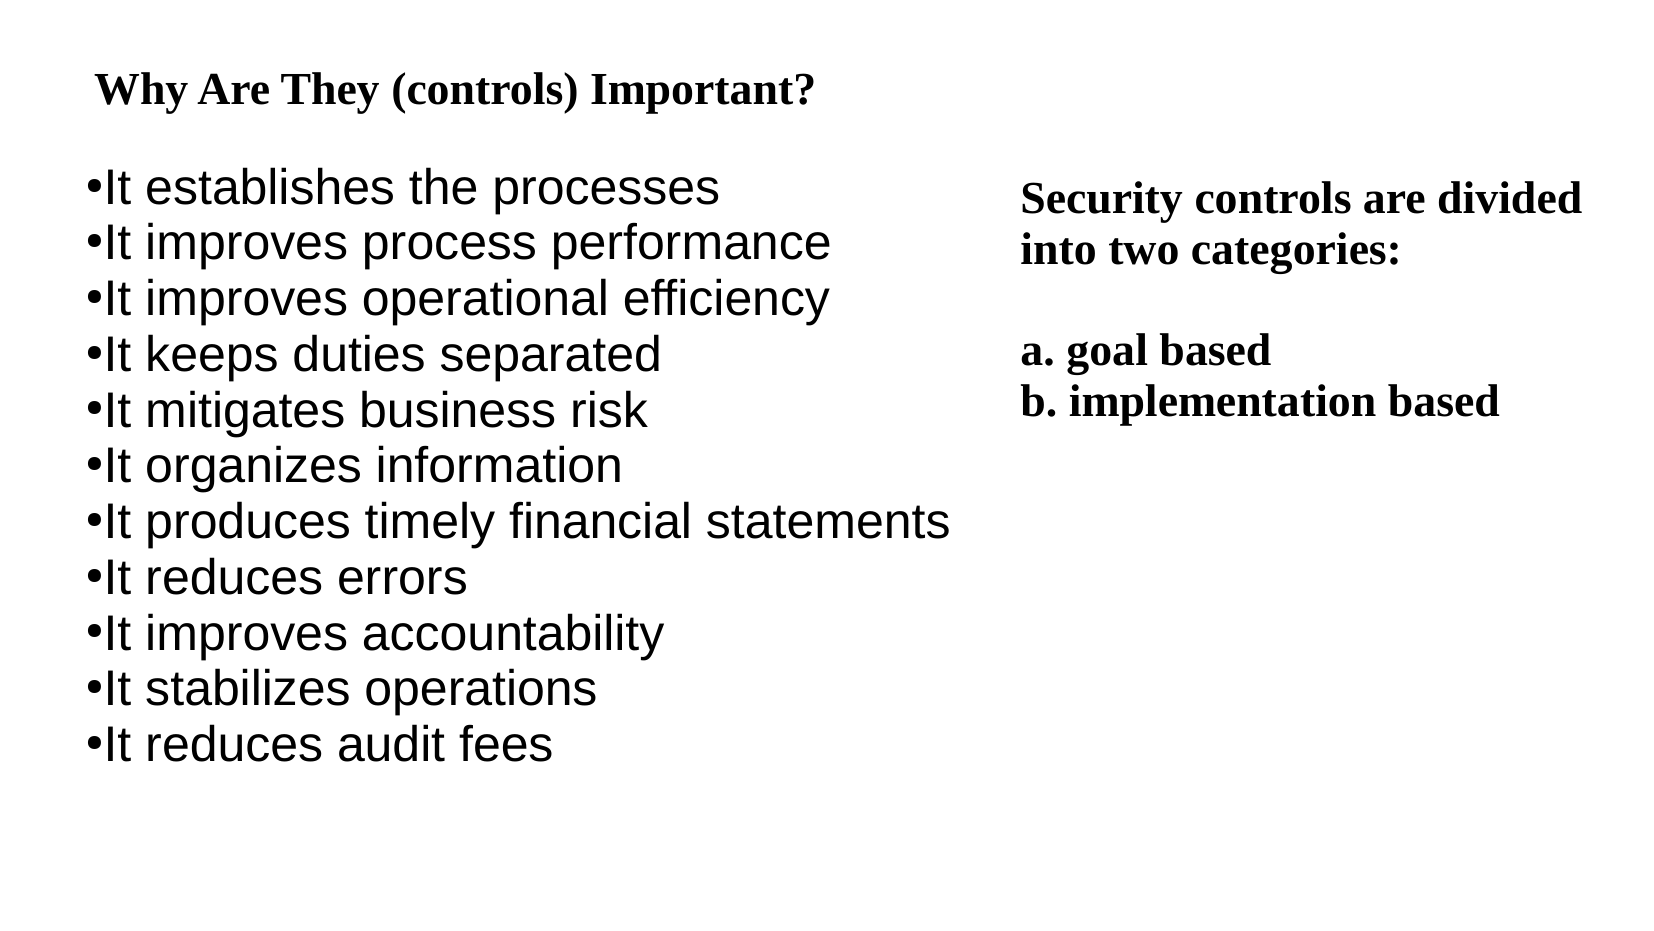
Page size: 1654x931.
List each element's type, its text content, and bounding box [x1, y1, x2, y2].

text_box Security controls are divided into two categories: a. goal based b. implementation based [1005, 165, 1626, 447]
title Why Are They (controls) Important? [82, 34, 1607, 130]
text_box It establishes the processes It improves process performance It improves operational efficiency It keeps duties separated It mitigates business risk It organizes information It produces timely financial statements It reduces errors It improves accountability It stabilizes operations It reduces audit fees [70, 151, 1560, 805]
